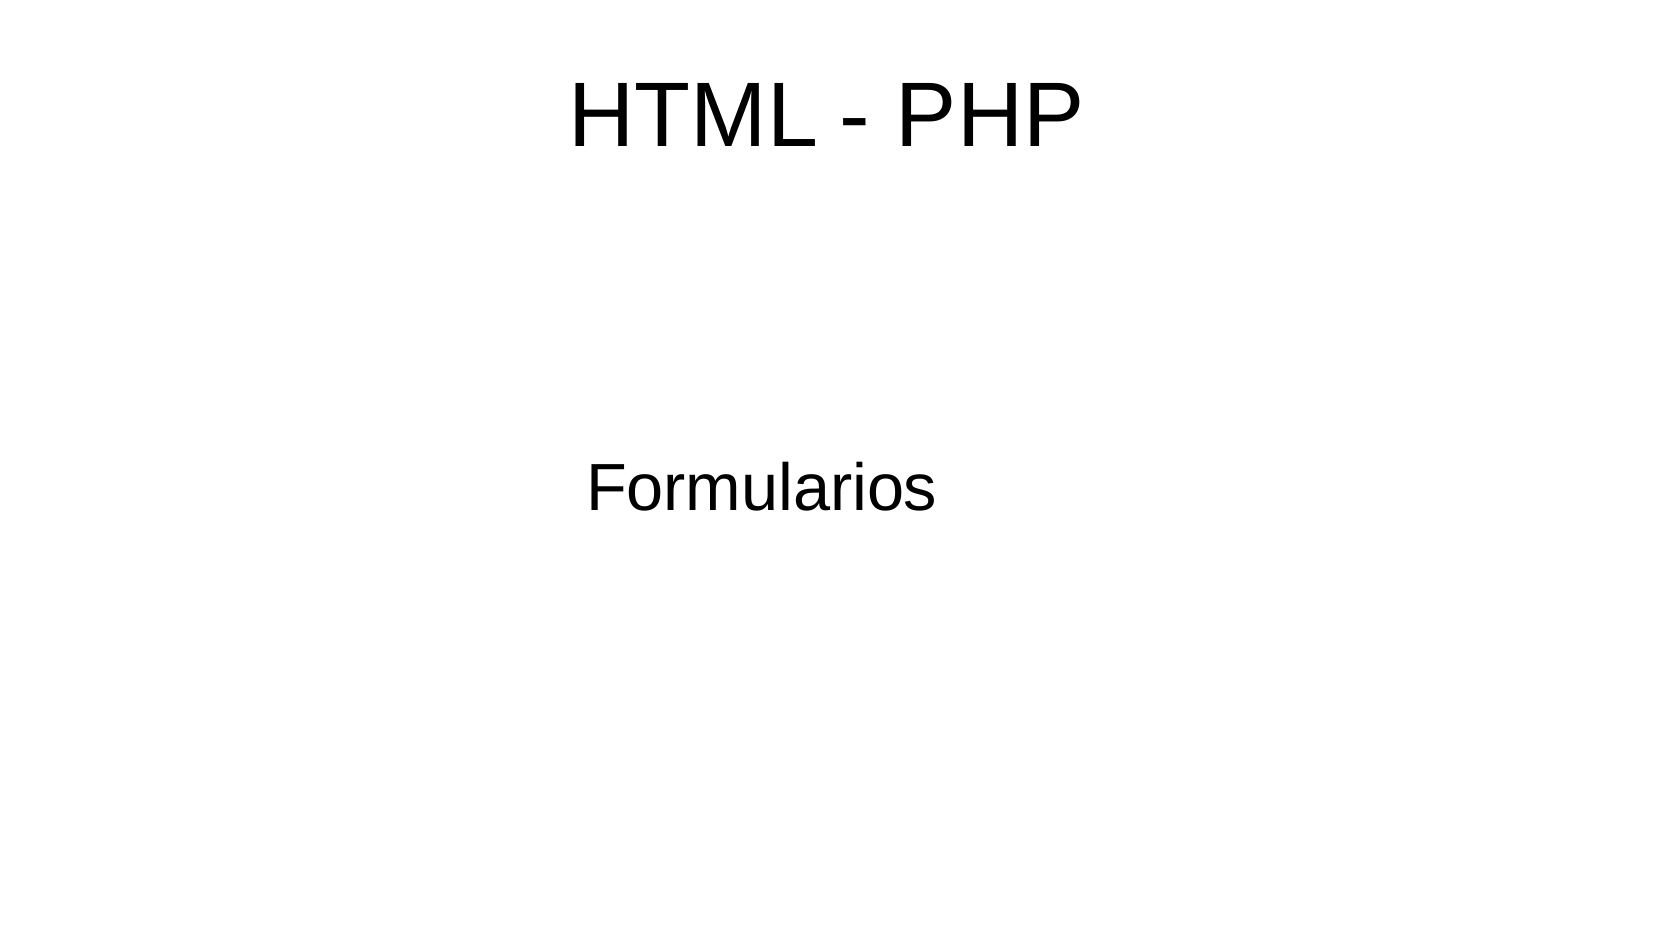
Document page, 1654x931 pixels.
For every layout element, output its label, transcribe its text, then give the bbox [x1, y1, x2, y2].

title HTML - PHP [82, 37, 1571, 193]
subtitle Formularios [17, 217, 1506, 758]
